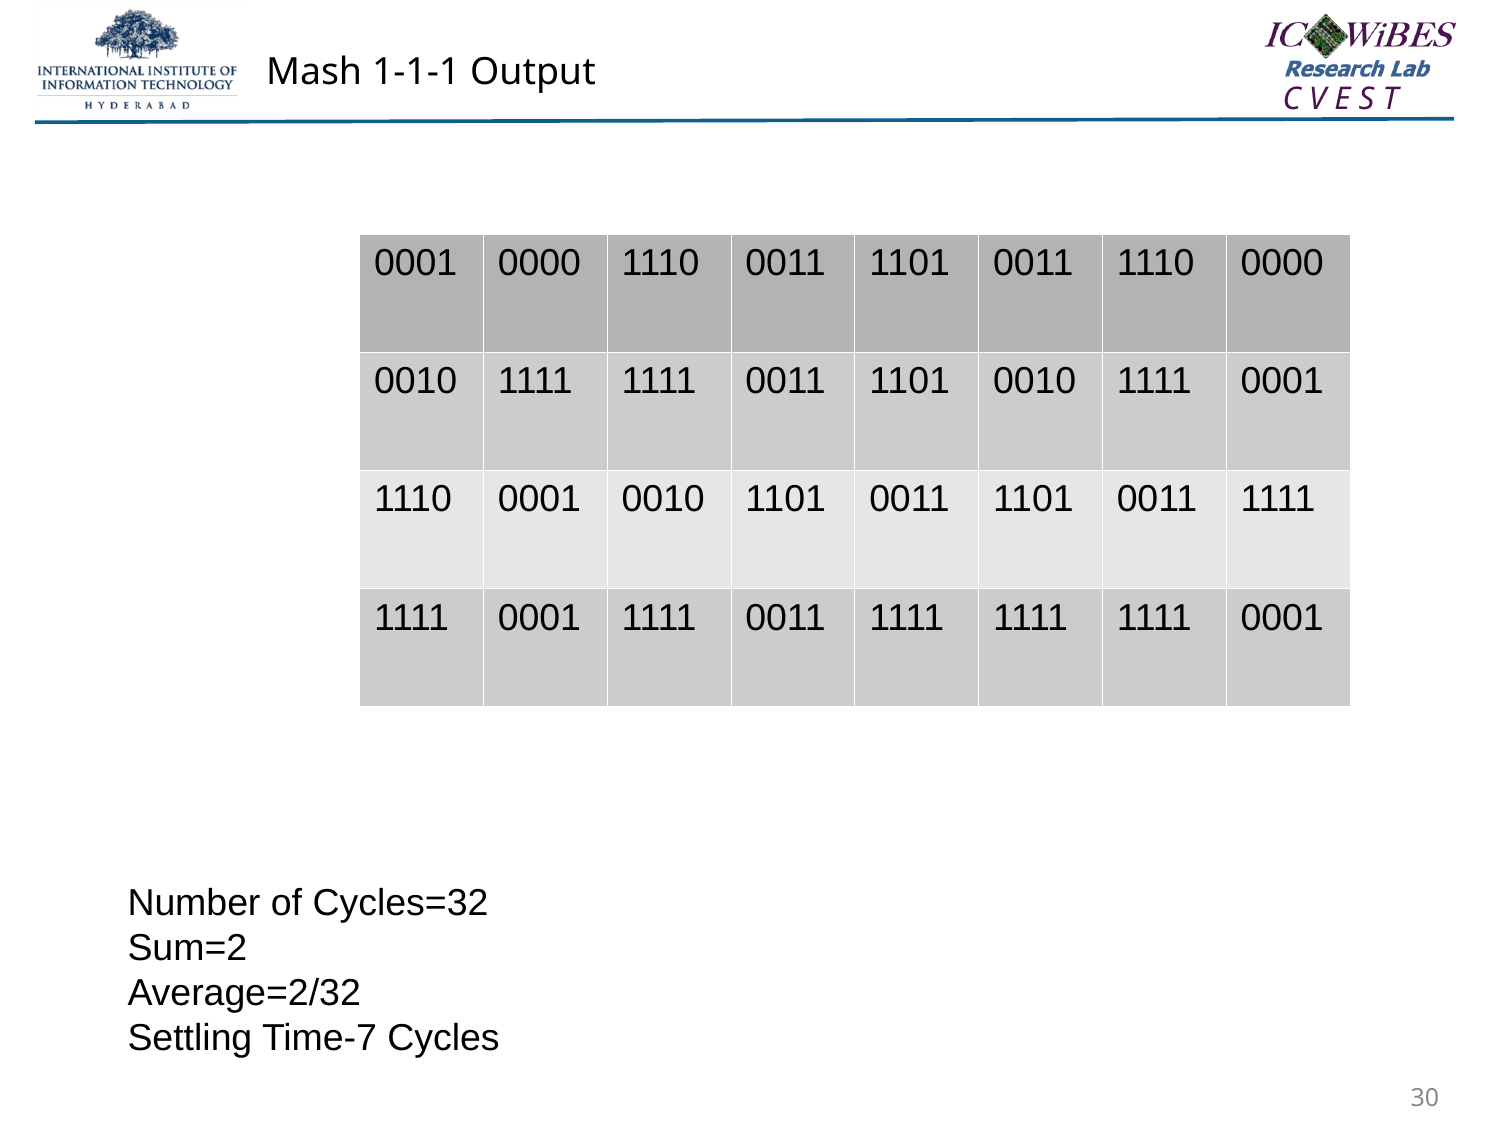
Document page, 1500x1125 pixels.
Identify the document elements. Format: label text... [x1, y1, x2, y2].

table_cell 1111 [1103, 589, 1226, 706]
table_cell 1111 [484, 353, 607, 470]
table_cell 0010 [360, 353, 483, 470]
table_cell 0010 [979, 353, 1102, 470]
table_cell 1111 [1103, 353, 1226, 470]
table_cell 1111 [608, 589, 731, 706]
table_cell 1111 [1227, 471, 1350, 588]
table_cell 1101 [979, 471, 1102, 588]
title Mash 1-1-1 Output [251, 26, 1195, 113]
table_cell 1111 [608, 353, 731, 470]
table_cell 0001 [484, 471, 607, 588]
table_header 0011 [979, 235, 1102, 352]
table_cell 0001 [1227, 353, 1350, 470]
table_header 0000 [484, 235, 607, 352]
table_cell 0001 [484, 589, 607, 706]
table_header 0011 [732, 235, 854, 352]
picture [1261, 12, 1458, 82]
table_cell 0001 [1227, 589, 1350, 706]
table_cell 1111 [855, 589, 978, 706]
table_cell 0011 [732, 589, 854, 706]
table_cell 1111 [979, 589, 1102, 706]
text_box Number of Cycles=32 Sum=2 Average=2/32 Settling Time-7 Cycles [112, 824, 1449, 1066]
table_header 1101 [855, 235, 978, 352]
table_header 1110 [1103, 235, 1226, 352]
table_header 0000 [1227, 235, 1350, 352]
table_cell 0011 [732, 353, 854, 470]
table_cell 1110 [360, 471, 483, 588]
table_cell 0011 [1103, 471, 1226, 588]
table_cell 0011 [855, 471, 978, 588]
table_cell 0010 [608, 471, 731, 588]
table_header 1110 [608, 235, 731, 352]
table_cell 1111 [360, 589, 483, 706]
slide_number <number> [1329, 1074, 1455, 1123]
picture [31, 2, 247, 115]
table_cell 1101 [855, 353, 978, 470]
table_cell 1101 [732, 471, 854, 588]
table_header 0001 [360, 235, 483, 352]
